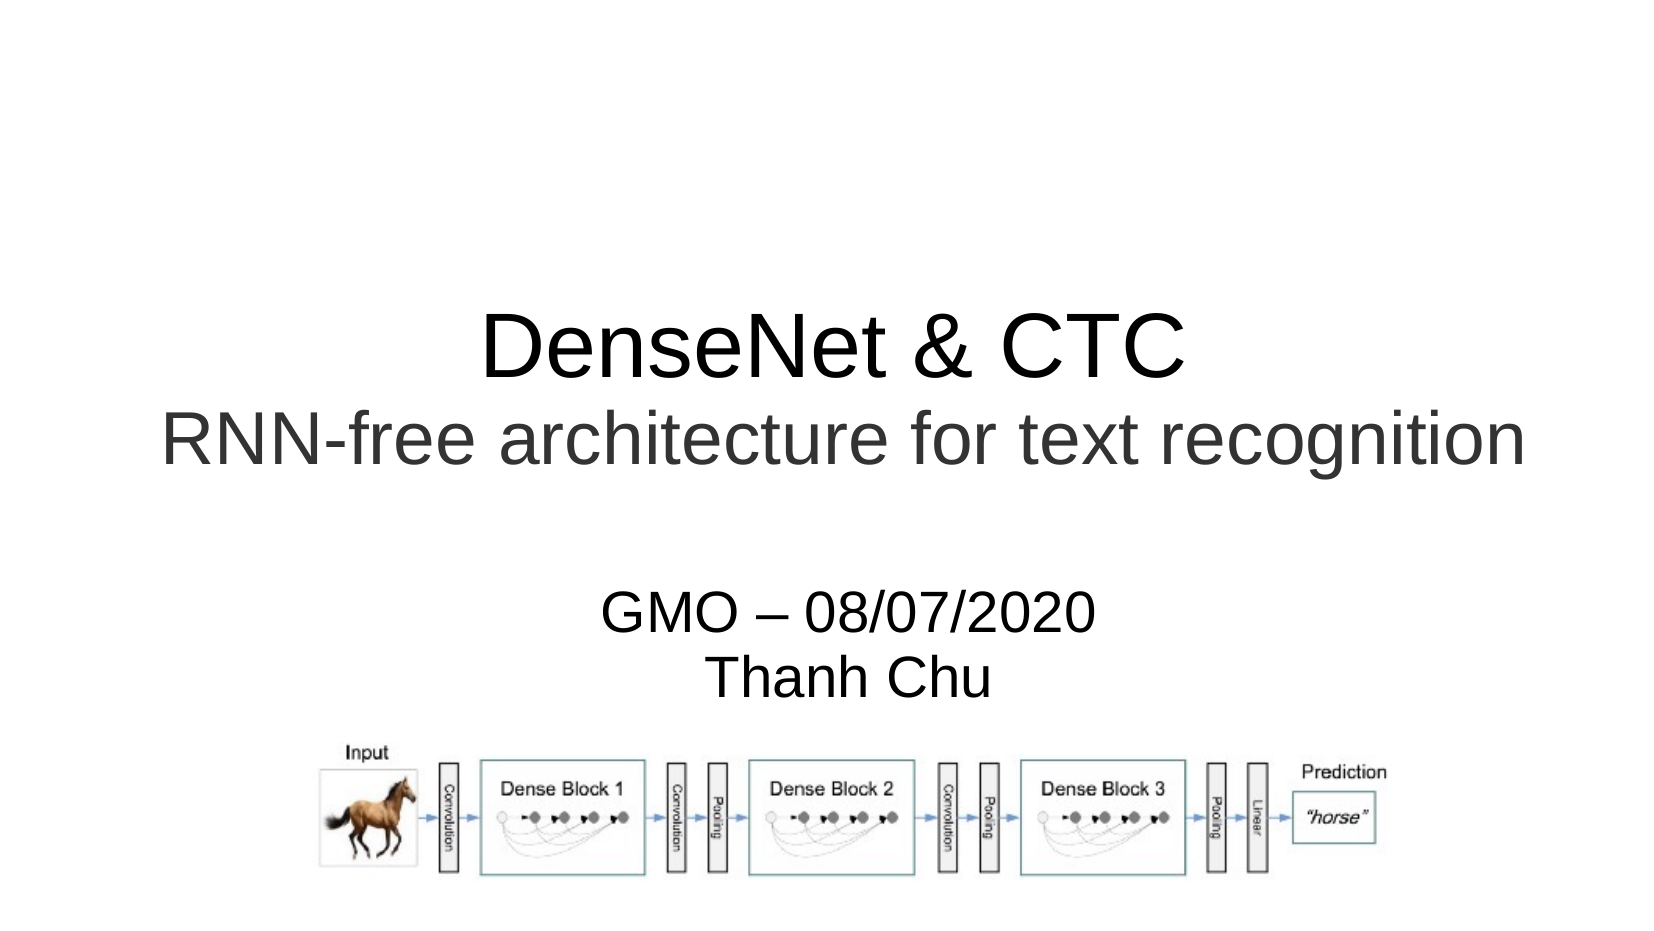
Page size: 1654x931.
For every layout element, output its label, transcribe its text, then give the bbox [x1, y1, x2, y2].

title DenseNet & CTC RNN-free architecture for text recognition [90, 294, 1579, 481]
picture [300, 730, 1394, 886]
subtitle GMO – 08/07/2020 Thanh Chu [105, 540, 1594, 750]
